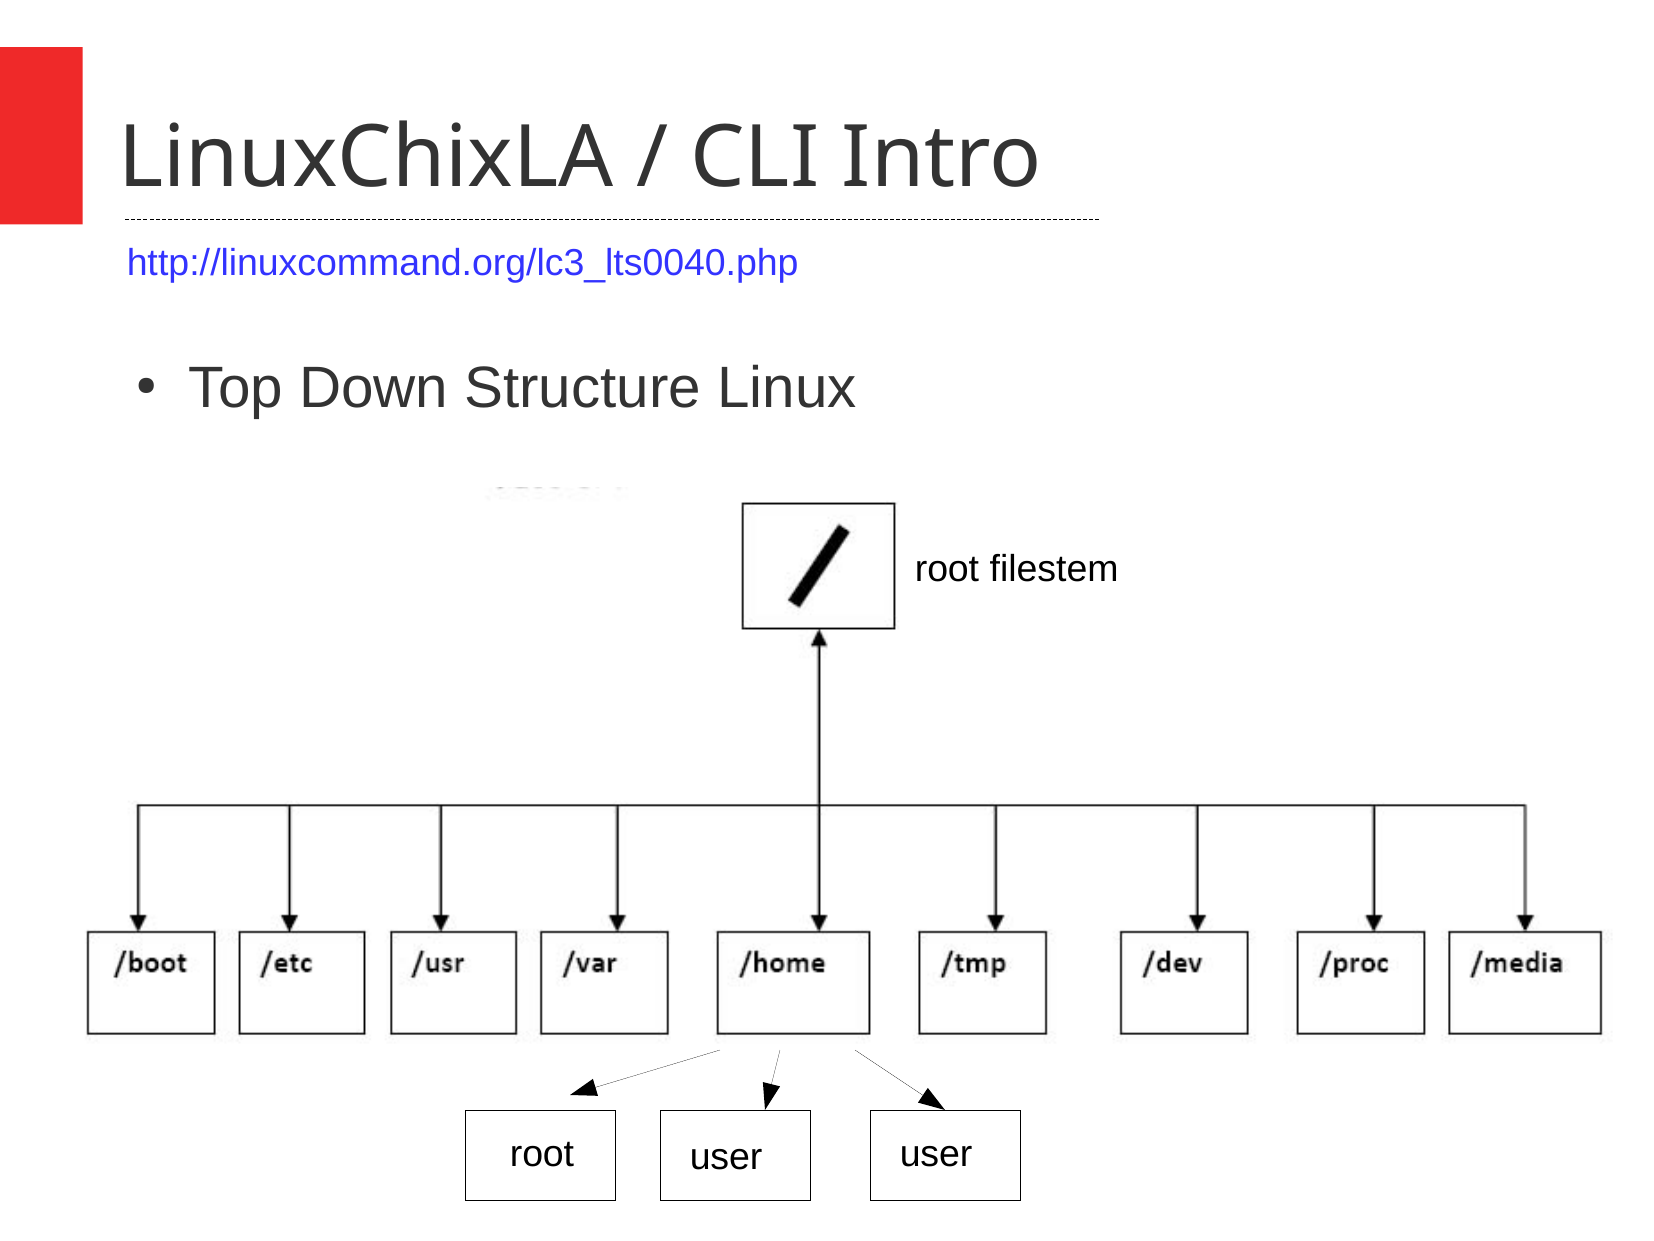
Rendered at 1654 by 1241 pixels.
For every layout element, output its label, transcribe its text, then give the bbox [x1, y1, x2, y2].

text_box root [495, 1125, 616, 1224]
picture [0, 487, 1654, 1111]
text_box http://linuxcommand.org/lc3_lts0040.php [112, 234, 814, 334]
title LinuxChixLA / CLI Intro [118, 49, 1571, 257]
list Top Down Structure Linux [118, 354, 1216, 487]
text_box user [675, 1128, 796, 1186]
text_box [465, 1110, 616, 1201]
text_box root filestem [900, 540, 1186, 597]
text_box [870, 1110, 1021, 1201]
text_box user [885, 1125, 1006, 1182]
text_box [660, 1110, 811, 1201]
